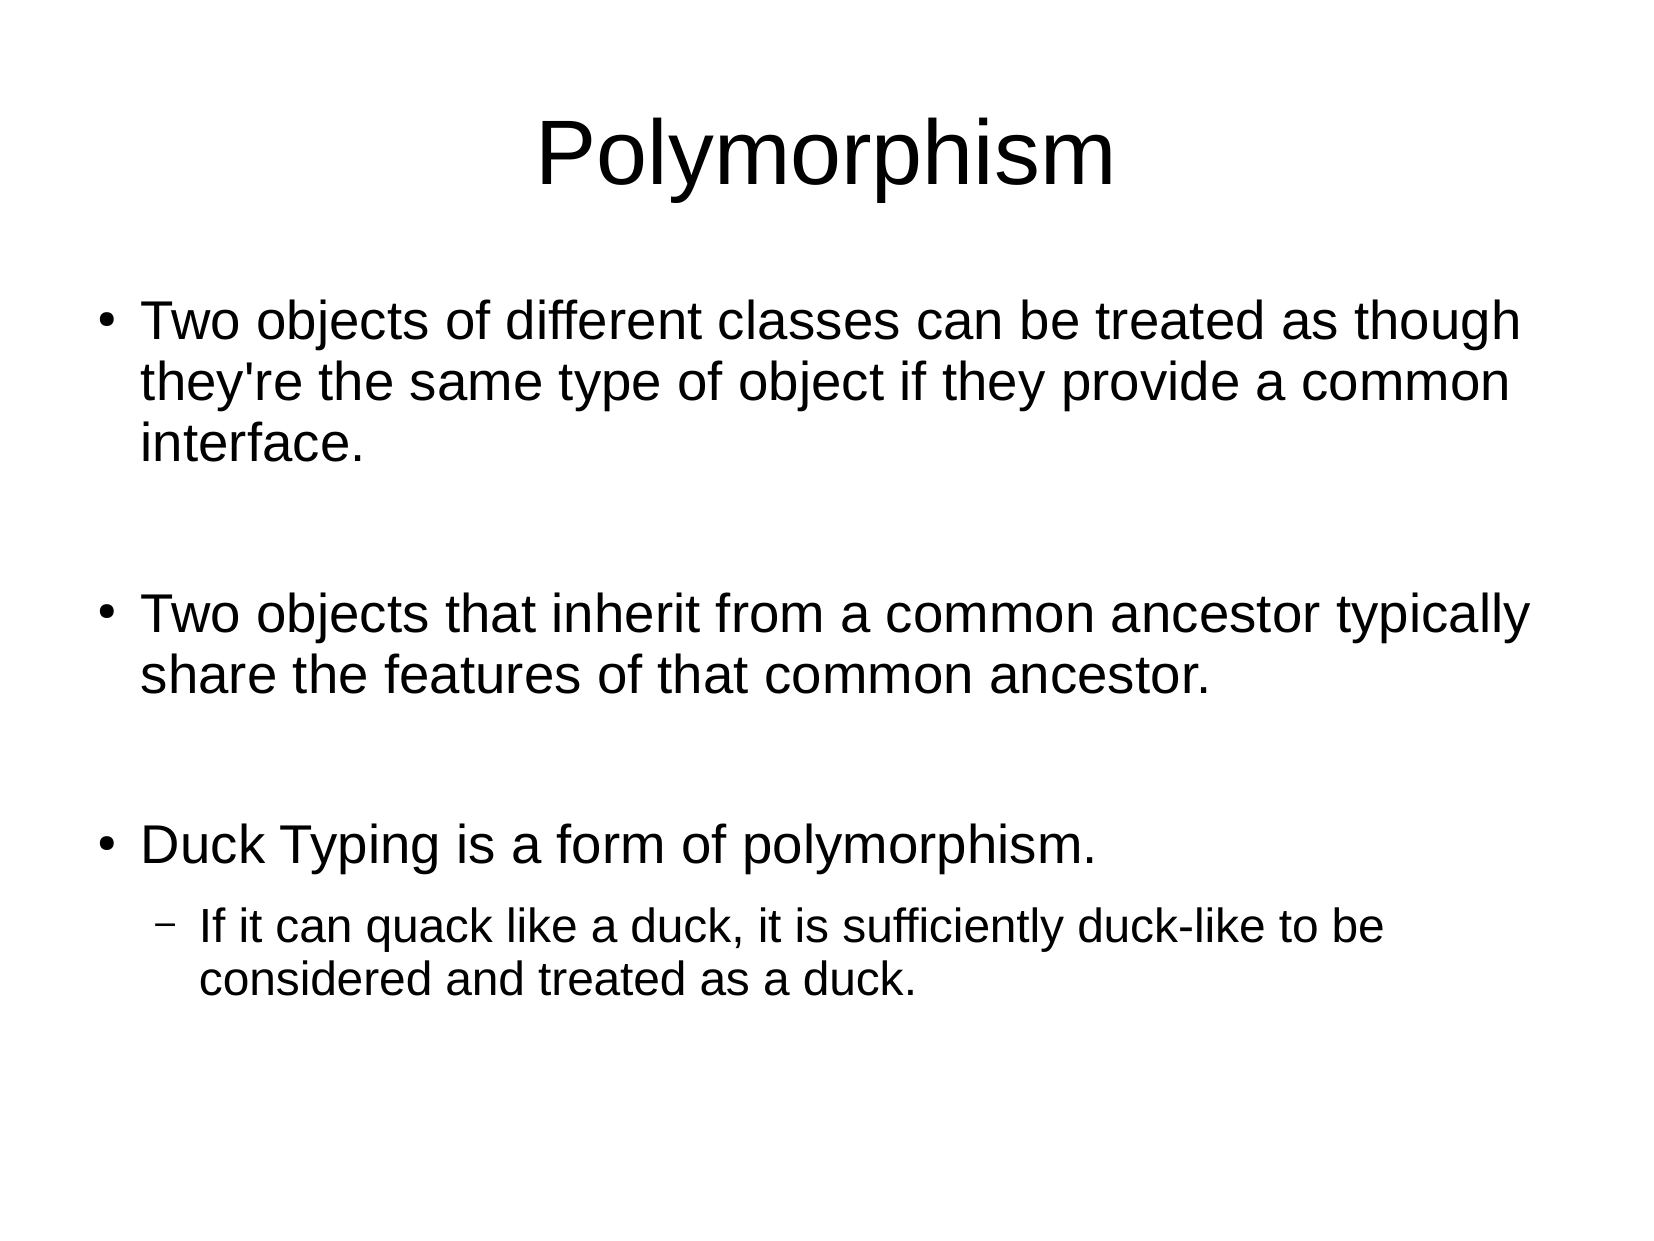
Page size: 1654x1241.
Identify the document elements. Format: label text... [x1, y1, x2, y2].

list Two objects of different classes can be treated as though they're the same type of object if they provide a common interface. Two objects that inherit from a common ancestor typically share the features of that common ancestor. Duck Typing is a form of polymorphism. If it can quack like a duck, it is sufficiently duck-like to be considered and treated as a duck. [82, 290, 1571, 1010]
title Polymorphism [82, 49, 1571, 257]
